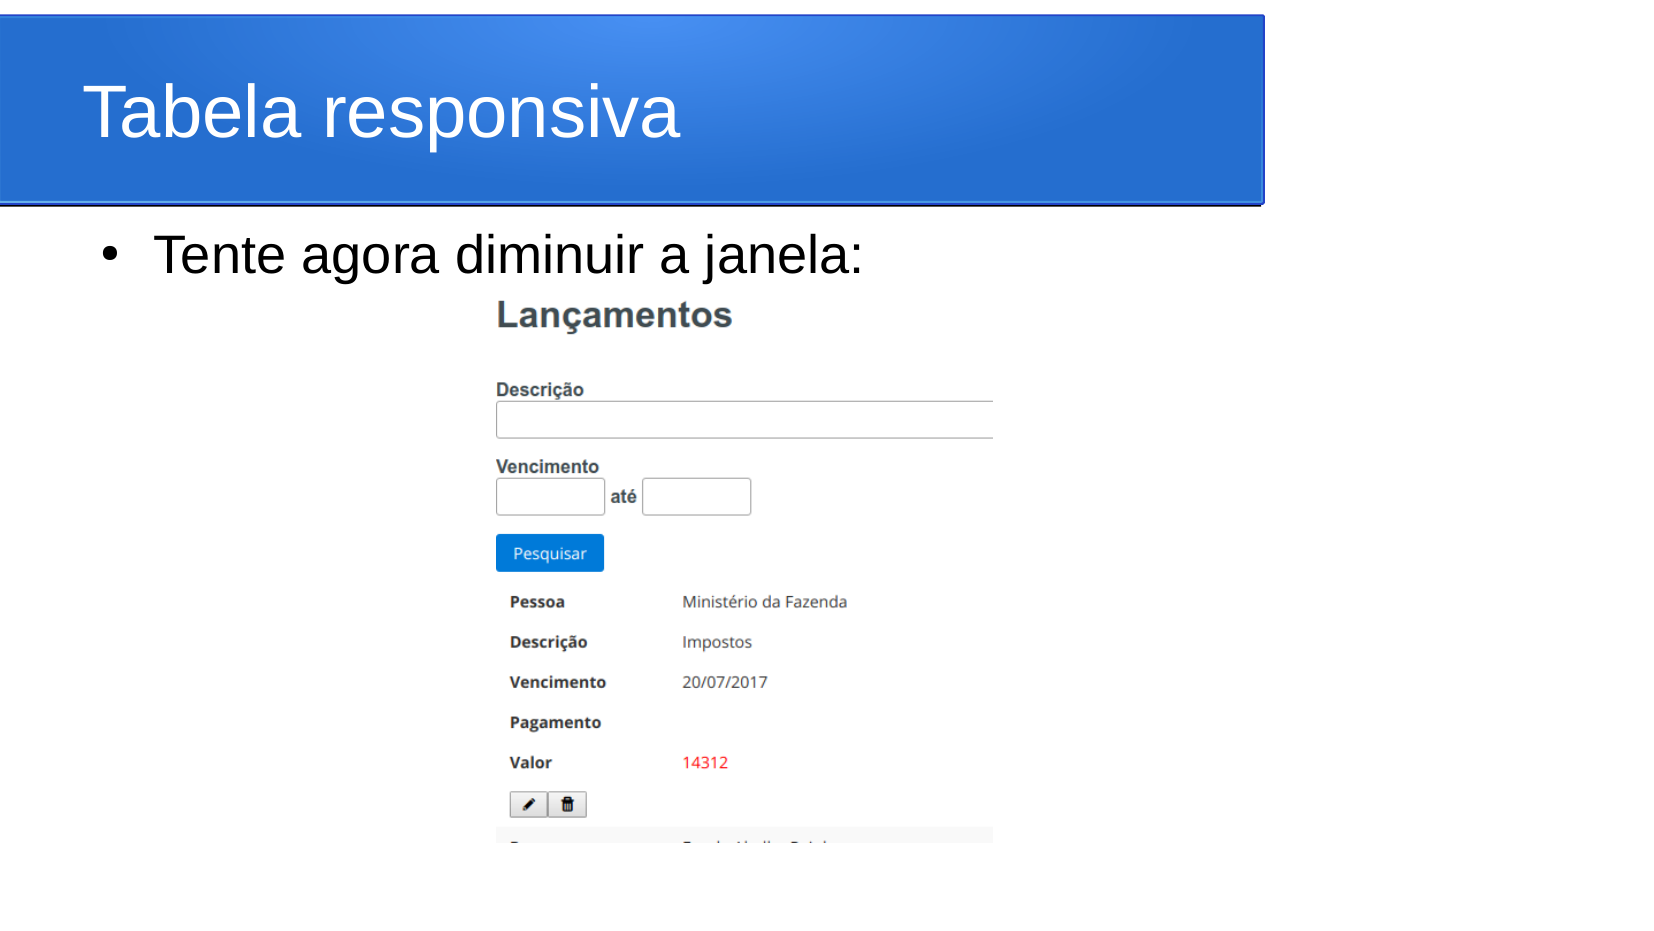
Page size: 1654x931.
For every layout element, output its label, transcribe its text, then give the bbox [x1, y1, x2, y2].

title Tabela responsiva [82, 35, 1235, 189]
list Tente agora diminuir a janela: [82, 224, 1571, 764]
picture [496, 294, 993, 843]
